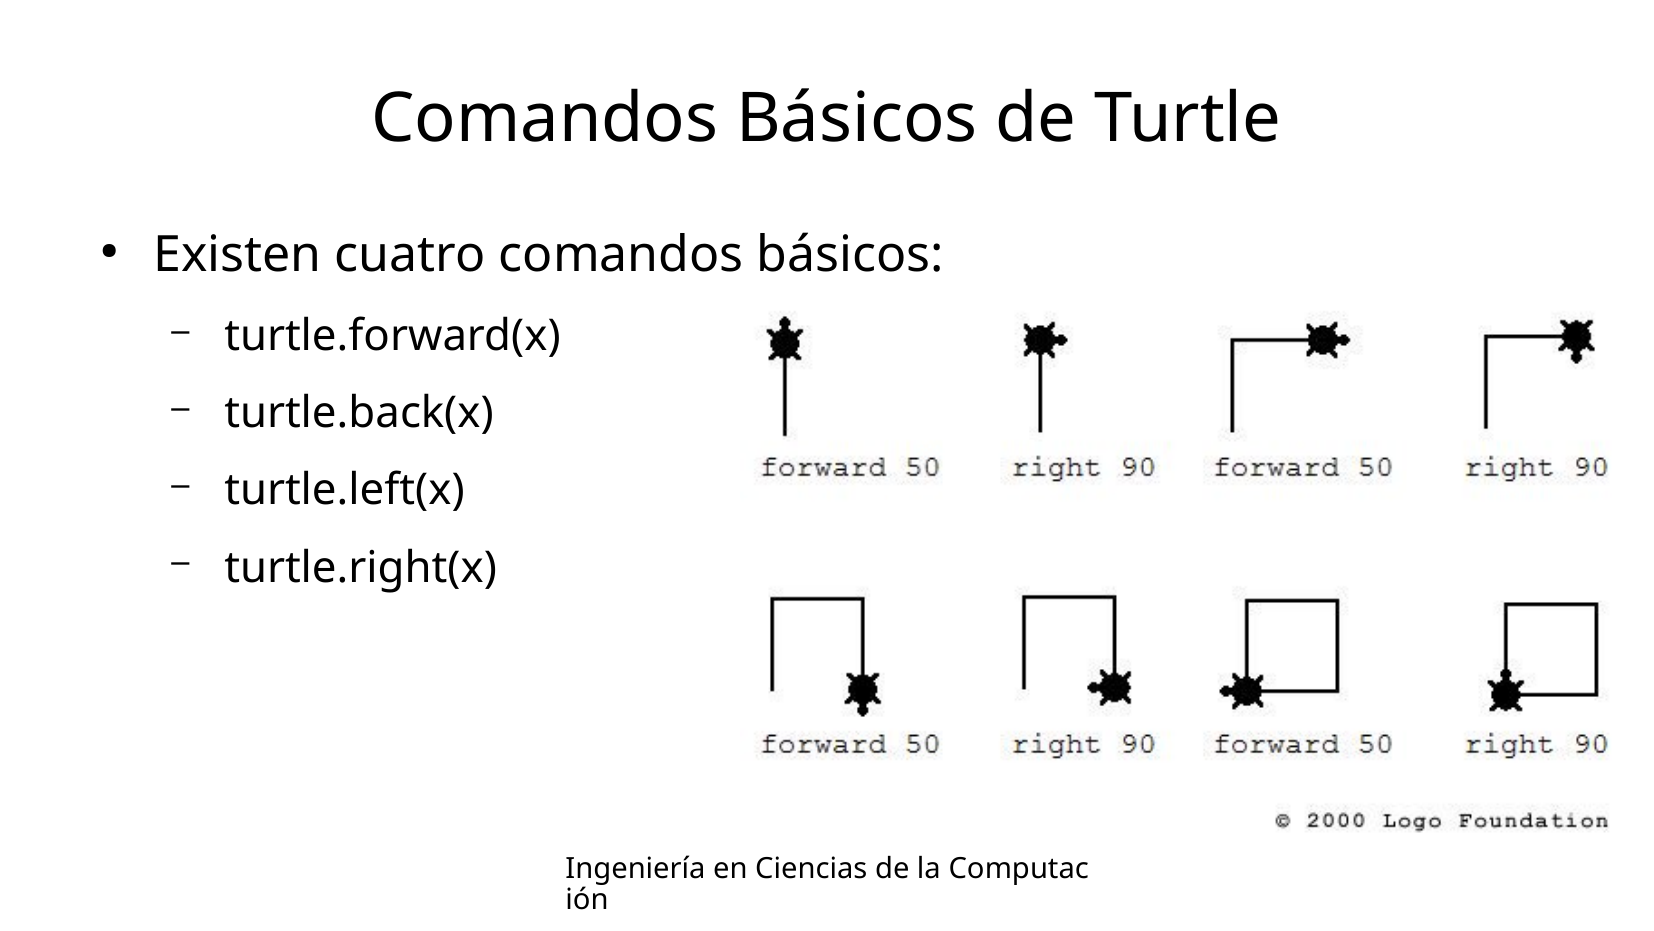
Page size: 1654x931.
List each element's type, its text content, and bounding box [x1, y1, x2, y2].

picture [740, 297, 1624, 841]
title Comandos Básicos de Turtle [82, 37, 1571, 193]
list Existen cuatro comandos básicos: turtle.forward(x) turtle.back(x) turtle.left(x) turtle.right(x) [82, 217, 1571, 758]
